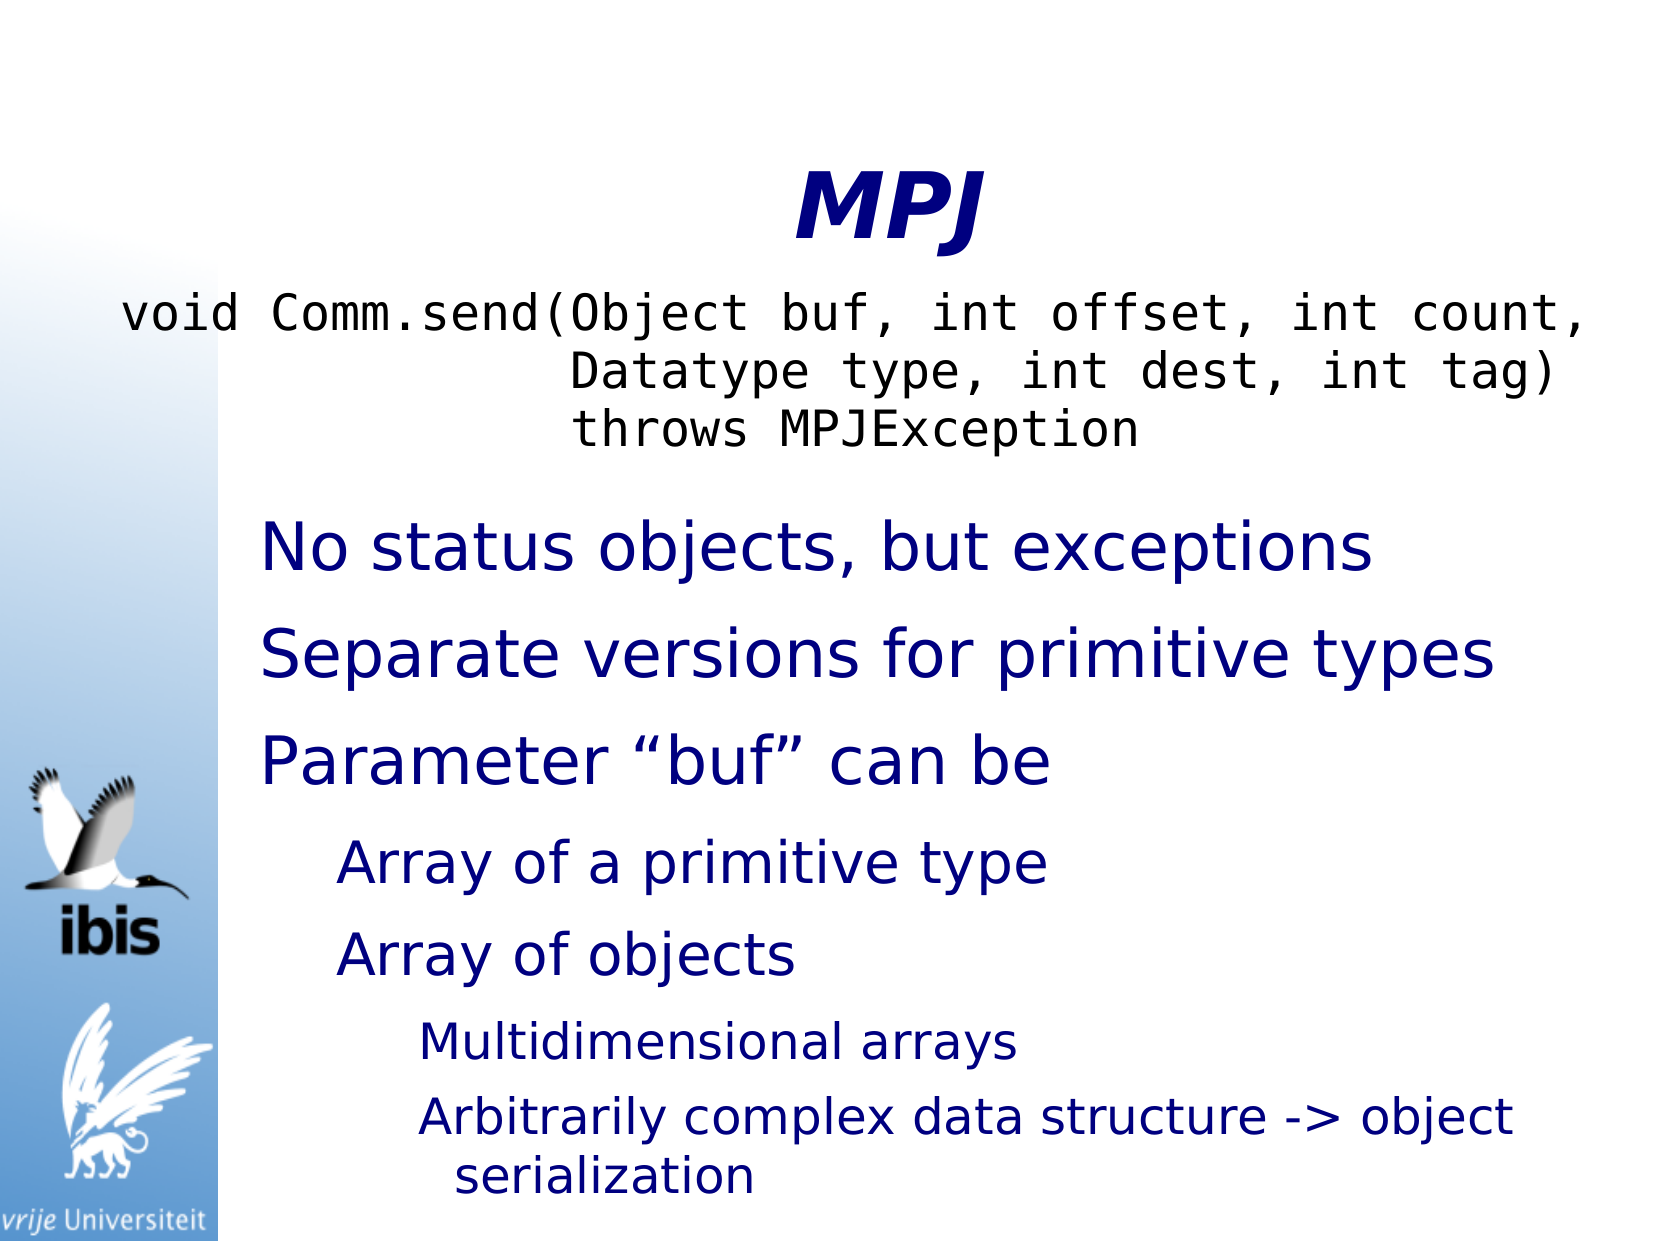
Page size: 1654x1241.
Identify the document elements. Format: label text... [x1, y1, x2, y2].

text_box void Comm.send(Object buf, int offset, int count, Datatype type, int dest, int tag) throws MPJException [120, 283, 1654, 459]
title MPJ [248, 102, 1534, 283]
picture [0, 0, 218, 1241]
list No status objects, but exceptions Separate versions for primitive types Parameter “buf” can be Array of a primitive type Array of objects Multidimensional arrays Arbitrarily complex data structure -> object serialization [241, 508, 1654, 1241]
